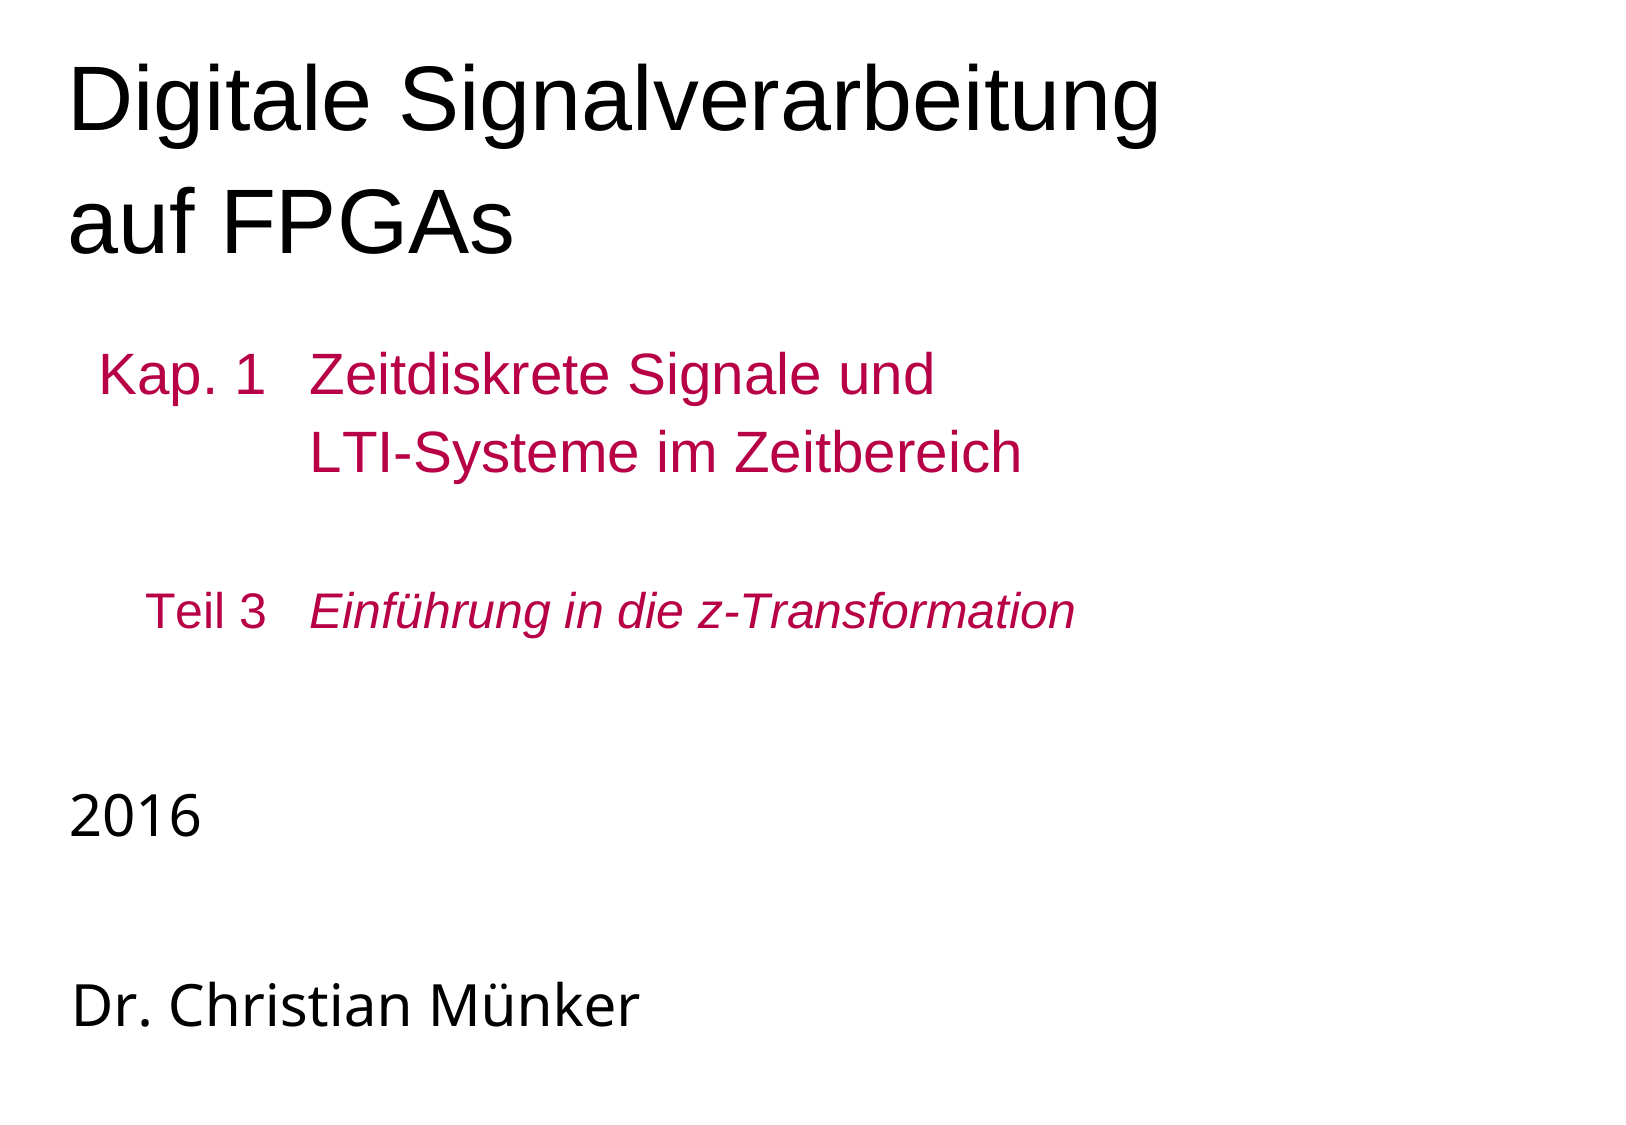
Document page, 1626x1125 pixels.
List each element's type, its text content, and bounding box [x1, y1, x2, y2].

title Digitale Signalverarbeitung auf FPGAs Kap. 1 Zeitdiskrete Signale und LTI-Systeme im Zeitbereich Teil 3 Einführung in die z-Transformation [67, 37, 1365, 695]
subtitle 2016 Dr. Christian Münker [68, 781, 1532, 1021]
